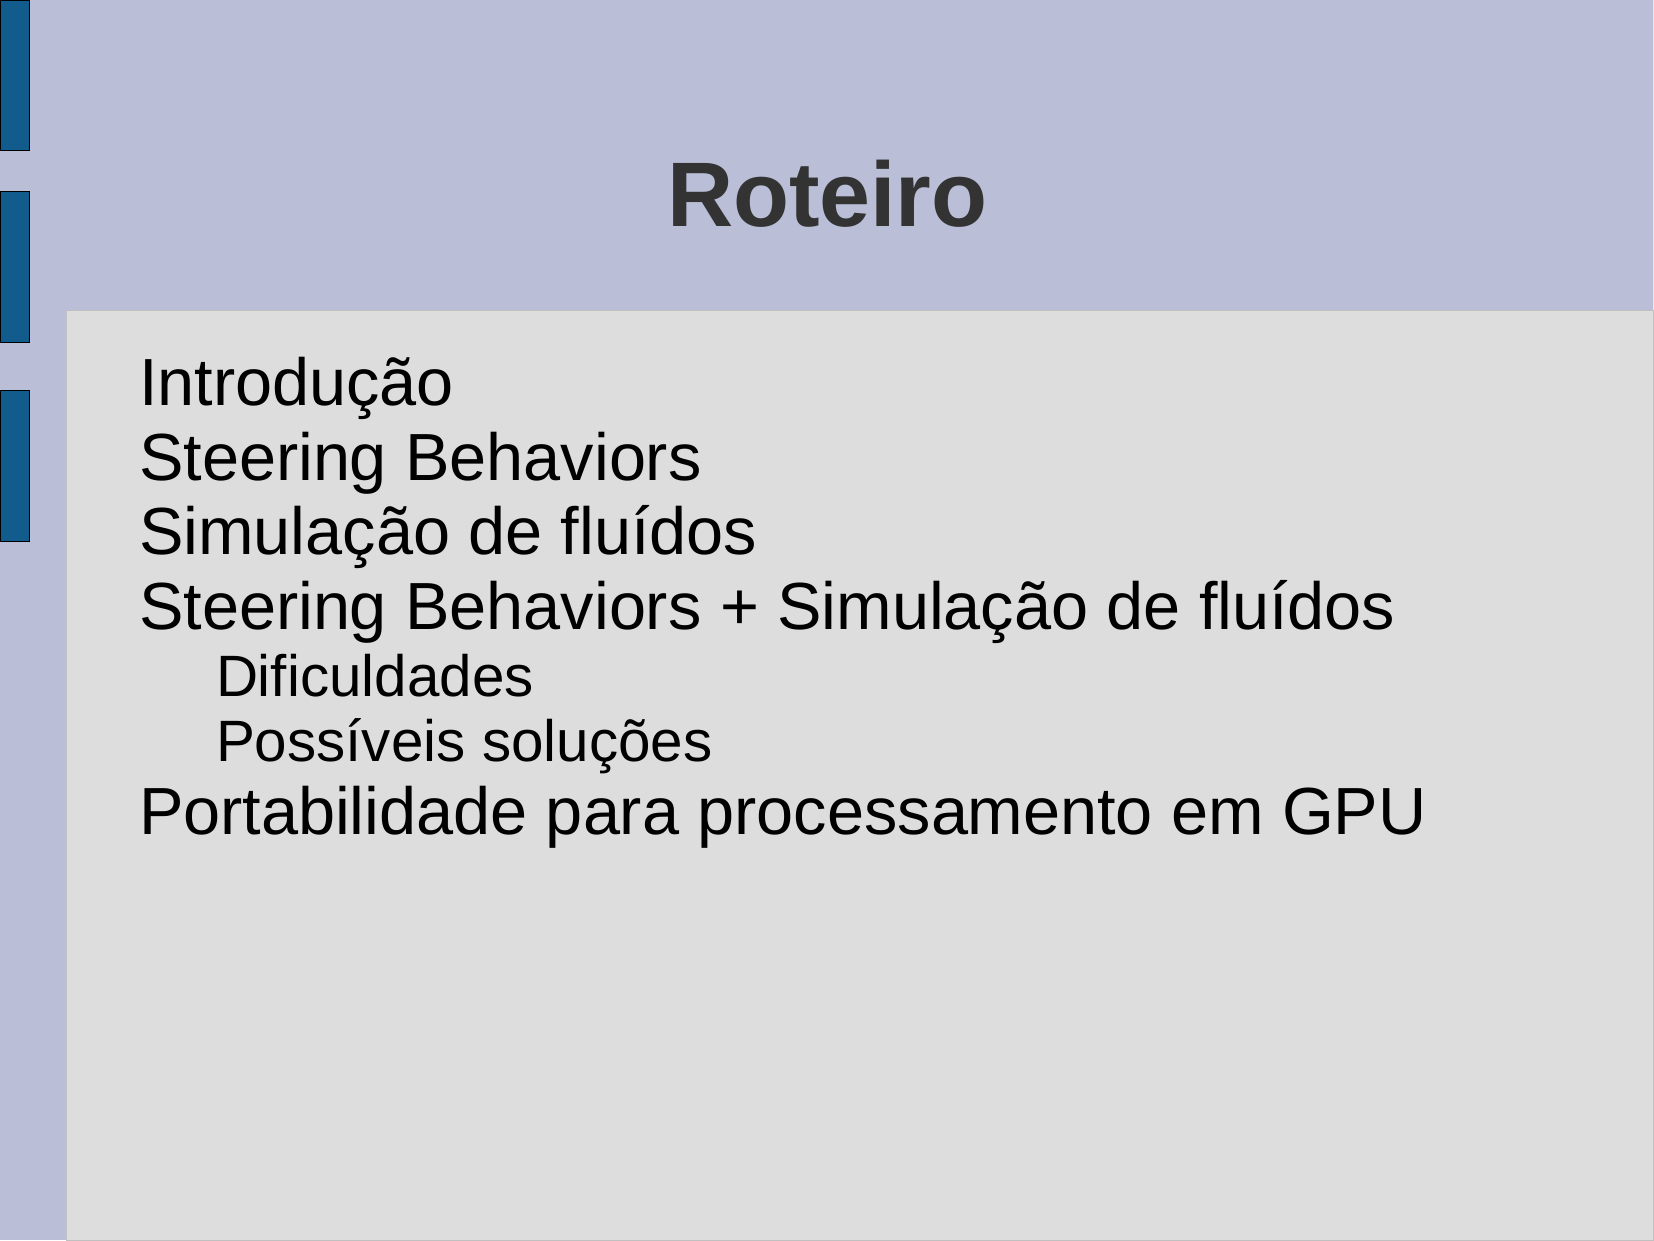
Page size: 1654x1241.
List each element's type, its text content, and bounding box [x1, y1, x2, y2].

title Roteiro [121, 91, 1534, 299]
list Introdução Steering Behaviors Simulação de fluídos Steering Behaviors + Simulação de fluídos Dificuldades Possíveis soluções Portabilidade para processamento em GPU [121, 344, 1534, 1127]
